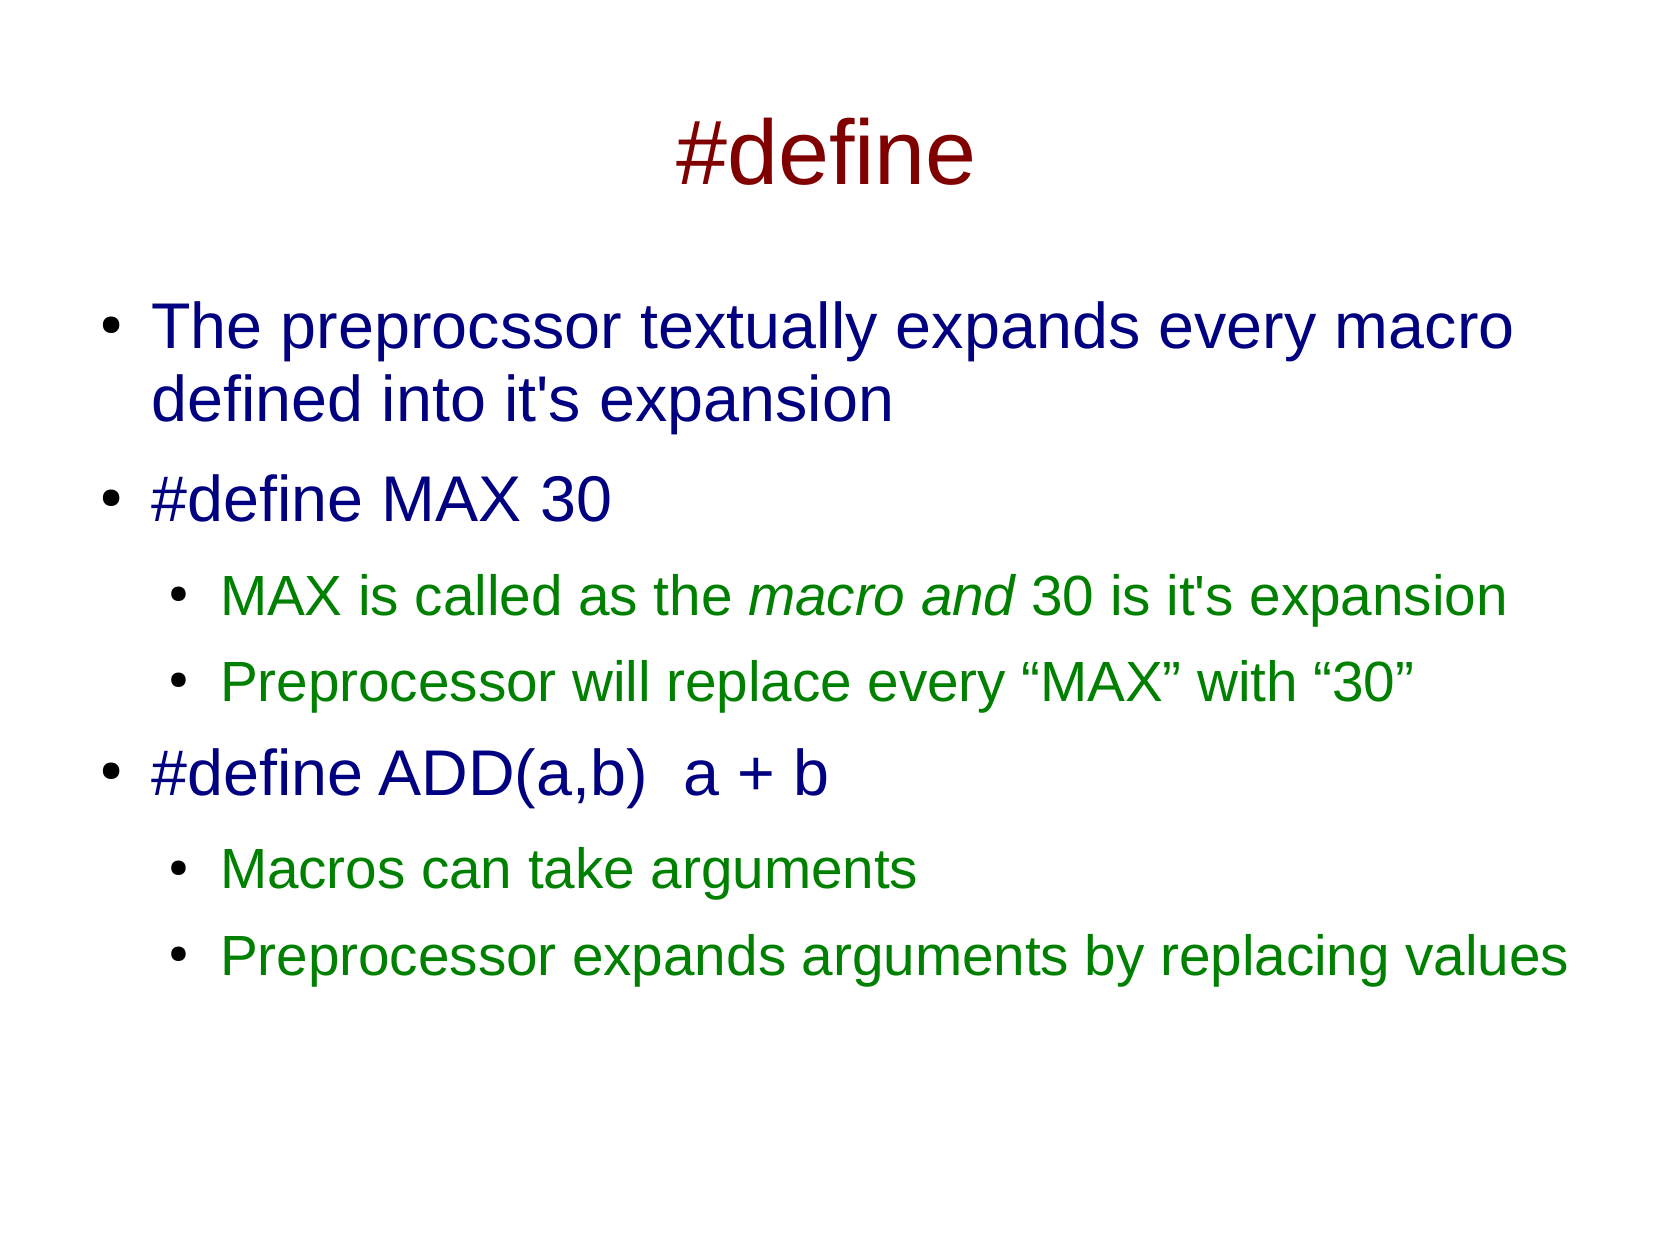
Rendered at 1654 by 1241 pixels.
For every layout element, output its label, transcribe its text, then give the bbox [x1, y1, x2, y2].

title #define [82, 49, 1571, 257]
list The preprocssor textually expands every macro defined into it's expansion #define MAX 30 MAX is called as the macro and 30 is it's expansion Preprocessor will replace every “MAX” with “30” #define ADD(a,b) a + b Macros can take arguments Preprocessor expands arguments by replacing values [82, 290, 1571, 1010]
